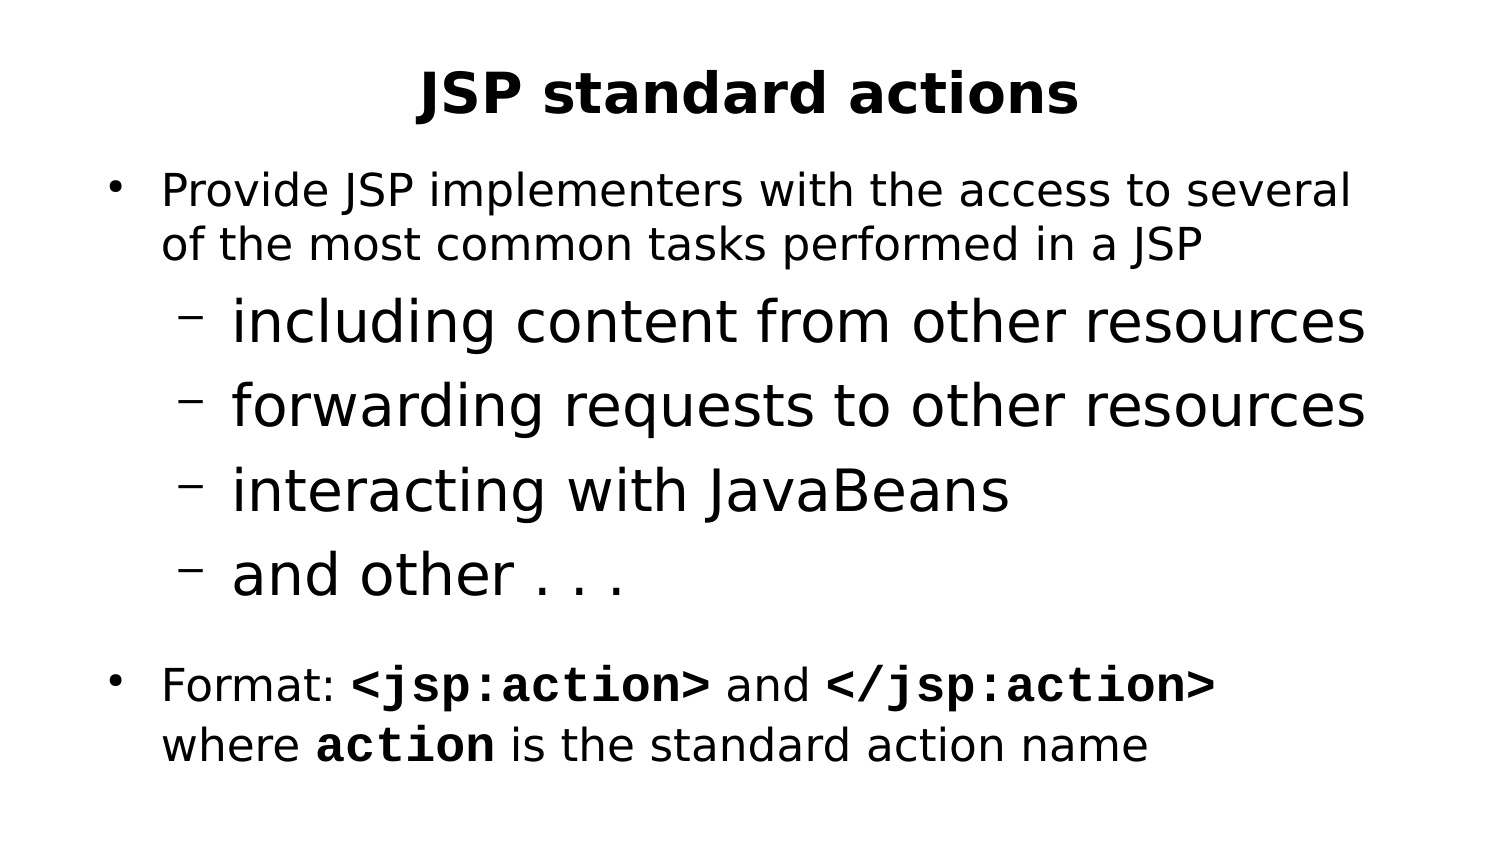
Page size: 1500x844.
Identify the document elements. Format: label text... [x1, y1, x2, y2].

title JSP standard actions [75, 33, 1425, 133]
list Provide JSP implementers with the access to several of the most common tasks performed in a JSP including content from other resources forwarding requests to other resources interacting with JavaBeans and other . . . Format: <jsp:action> and </jsp:action> where action is the standard action name [75, 153, 1395, 807]
